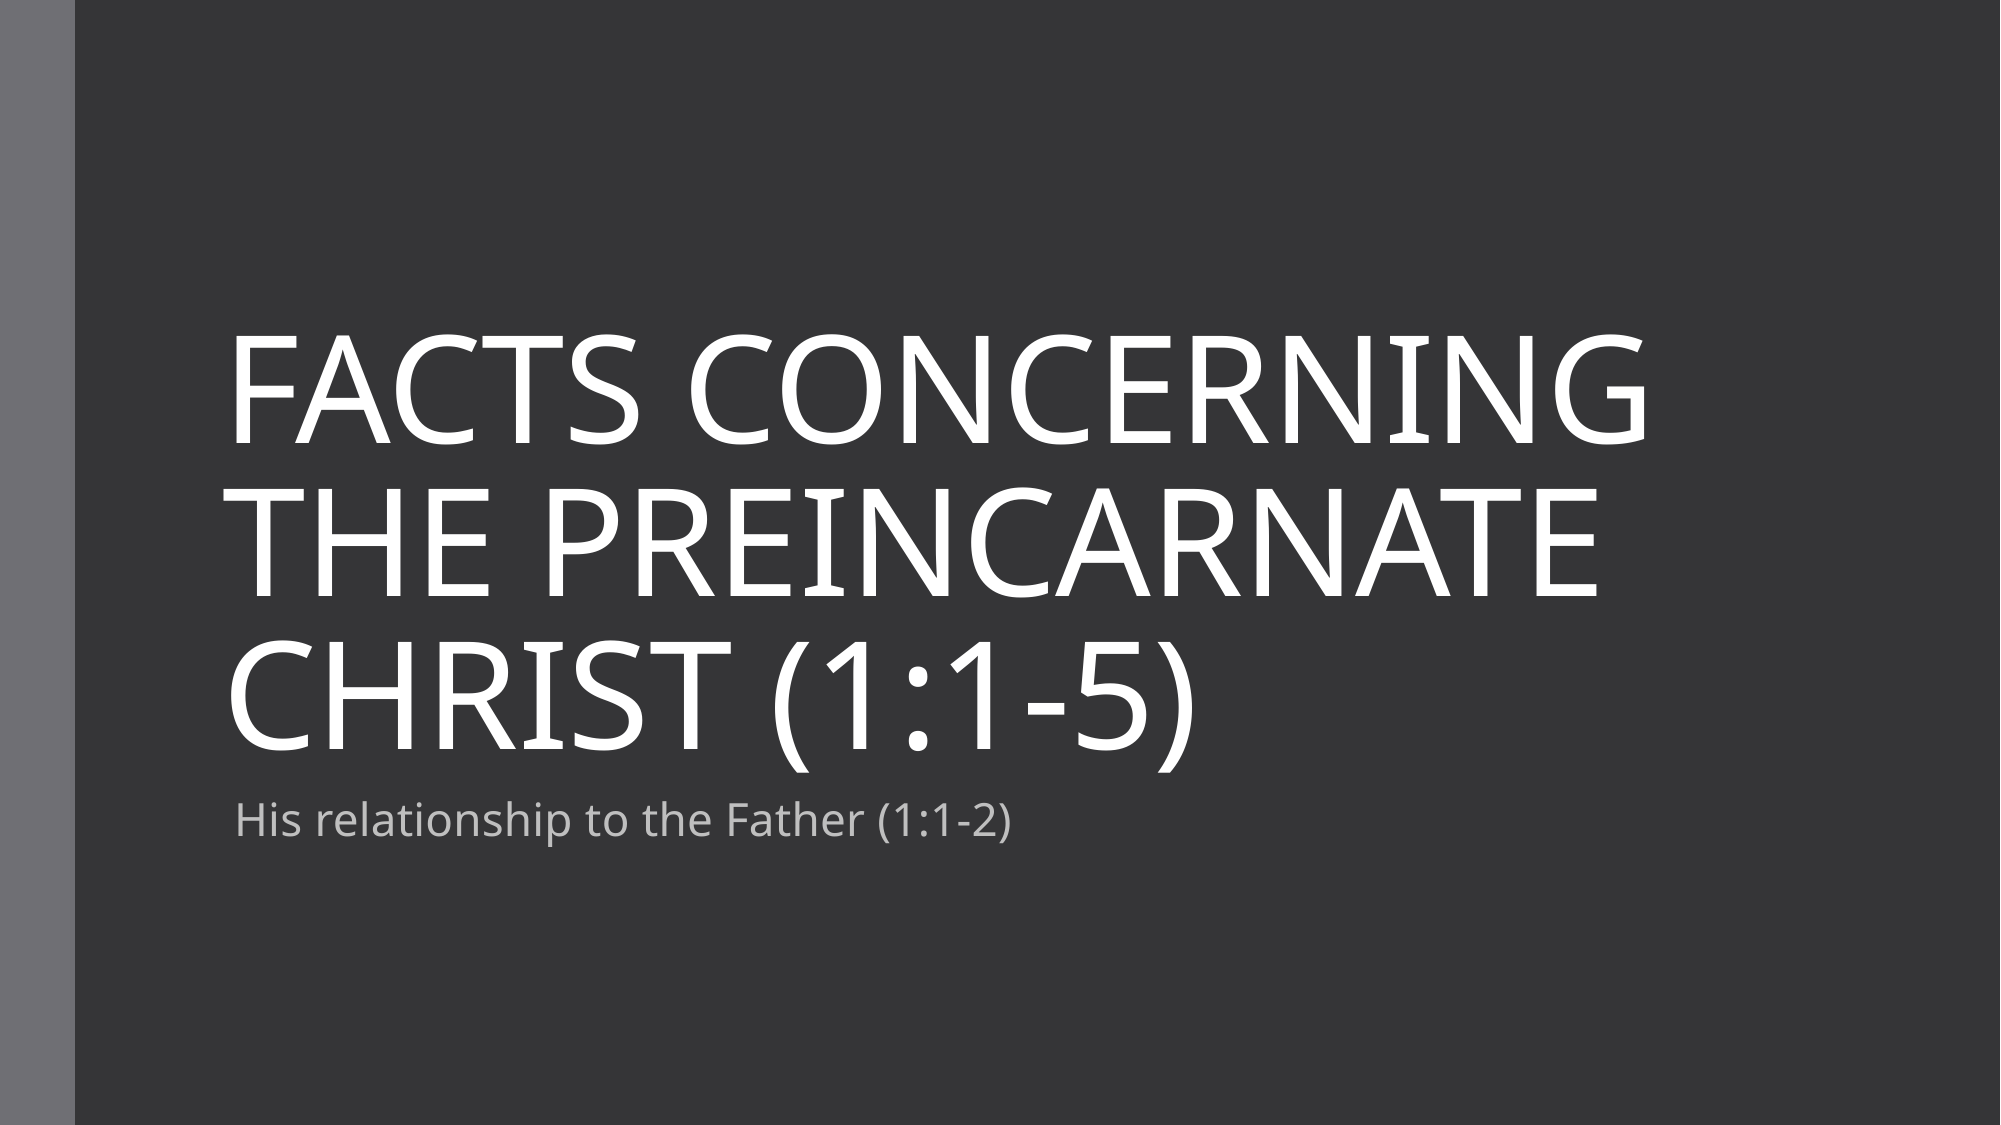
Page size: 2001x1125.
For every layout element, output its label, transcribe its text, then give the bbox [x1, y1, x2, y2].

title FACTS CONCERNING THE PREINCARNATE CHRIST (1:1-5) [206, 124, 1752, 787]
subtitle His relationship to the Father (1:1-2) [206, 787, 1752, 1066]
